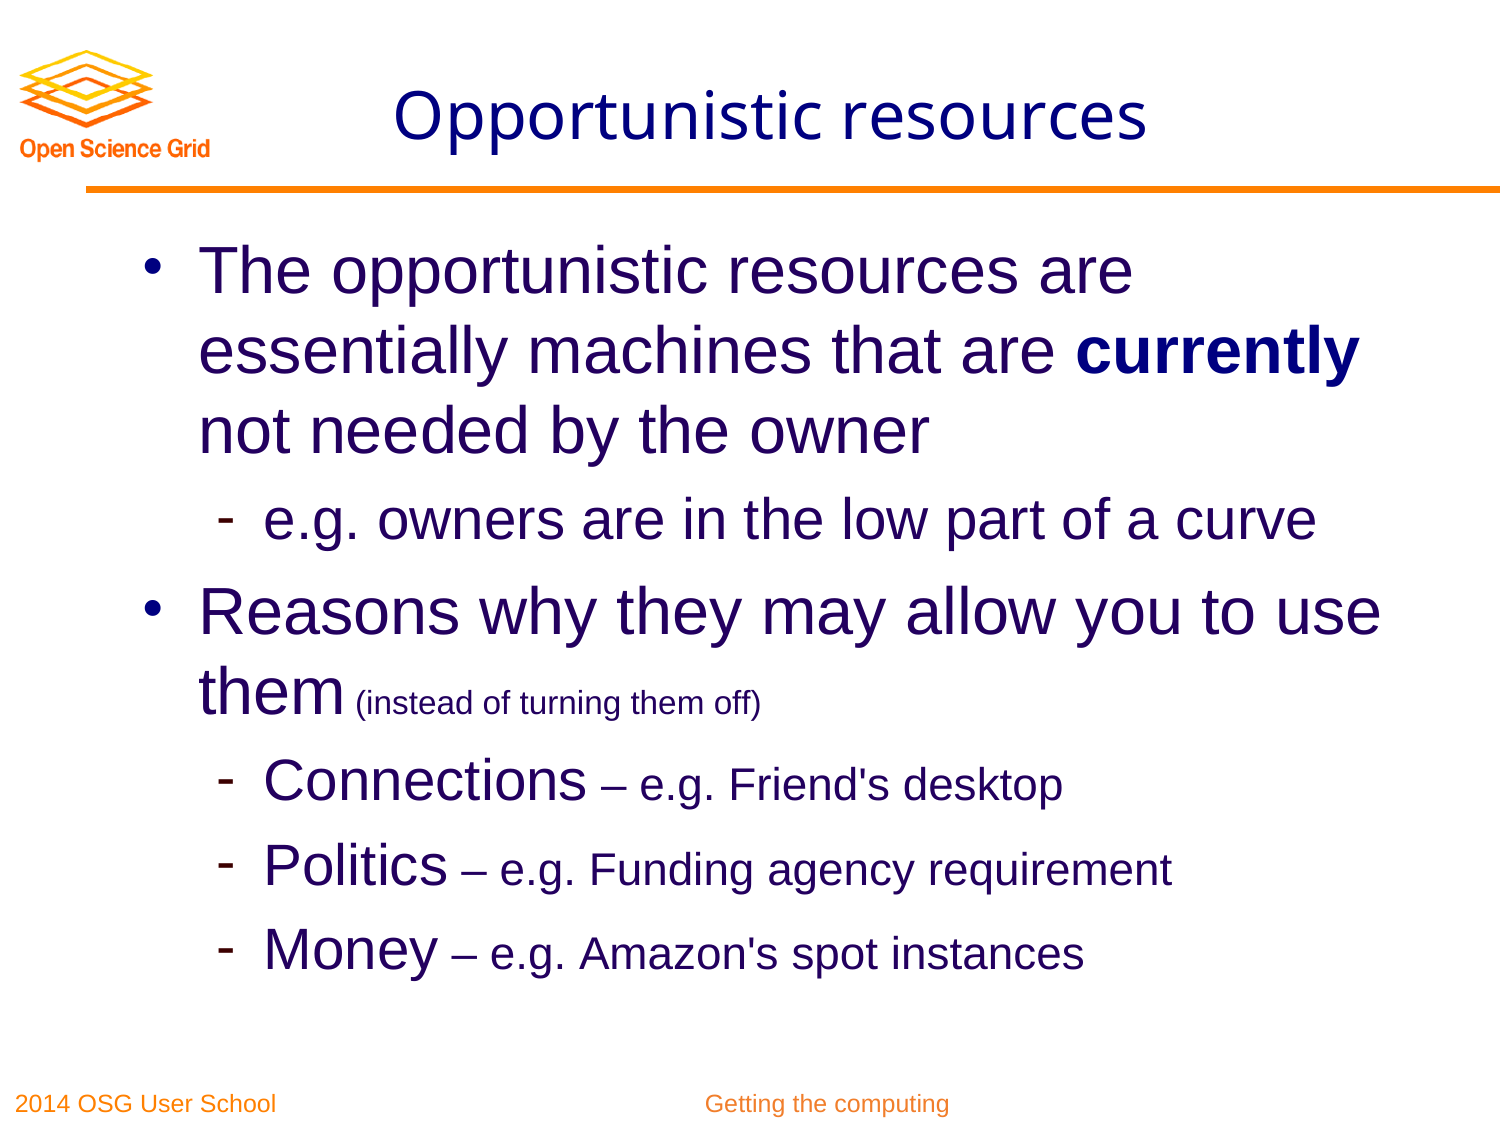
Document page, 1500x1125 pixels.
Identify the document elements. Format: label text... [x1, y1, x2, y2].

title Opportunistic resources [201, 18, 1342, 207]
picture [0, 27, 201, 179]
list The opportunistic resources are essentially machines that are currently not needed by the owner e.g. owners are in the low part of a curve Reasons why they may allow you to use them (instead of turning them off) Connections – e.g. Friend's desktop Politics – e.g. Funding agency requirement Money – e.g. Amazon's spot instances [127, 218, 1403, 1043]
